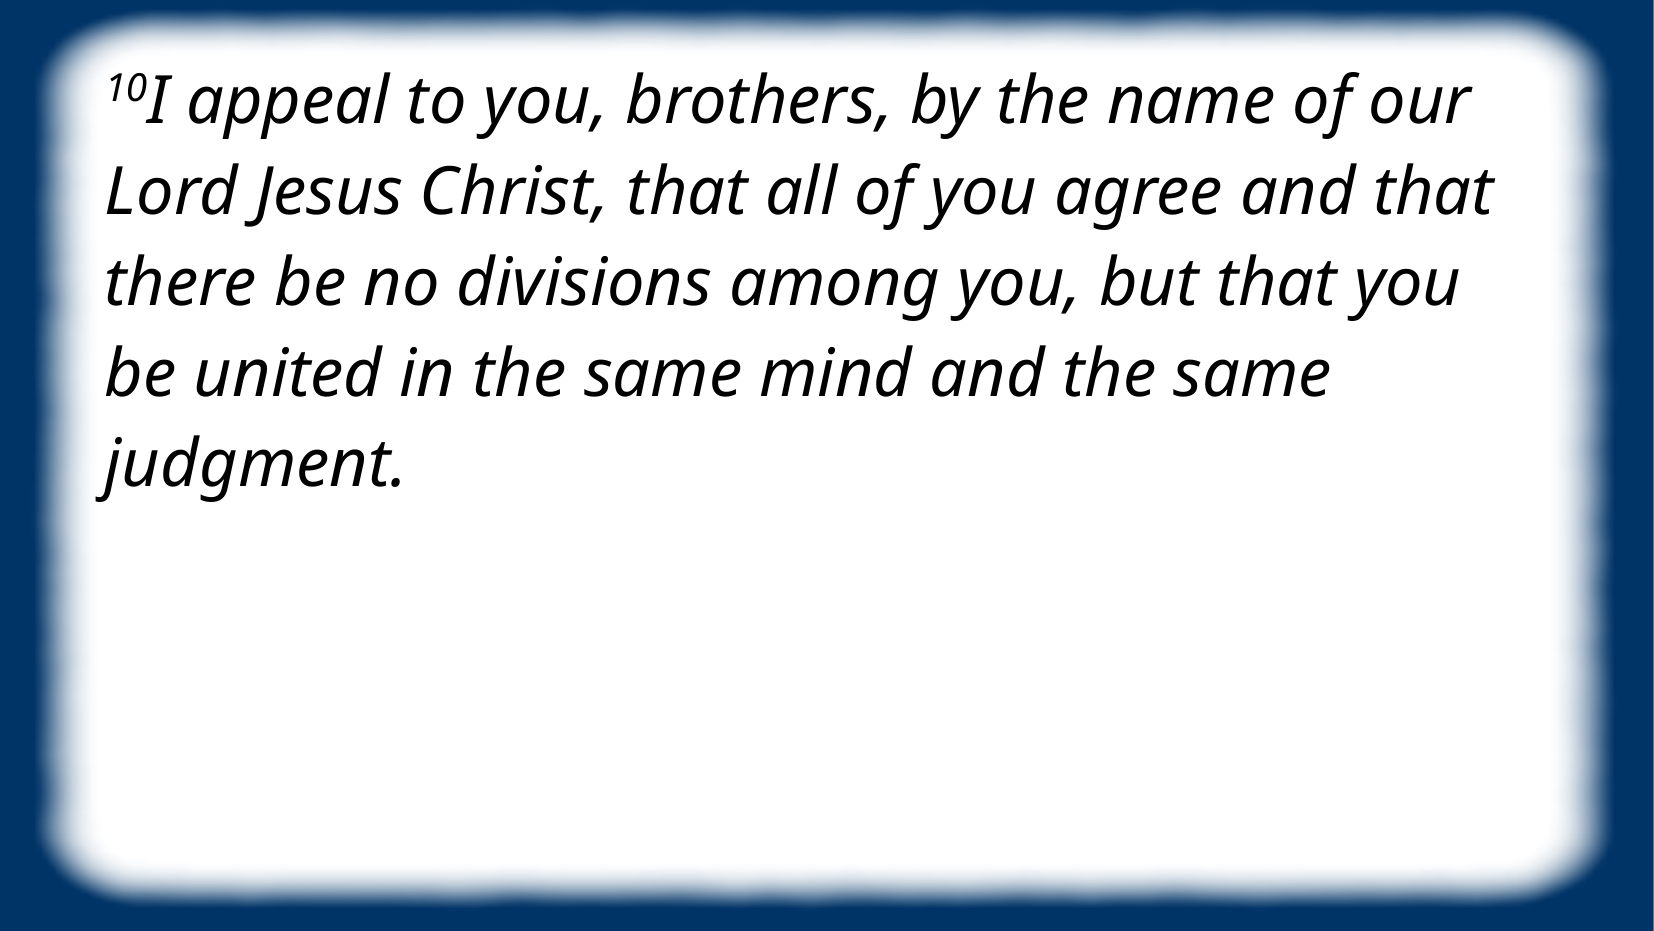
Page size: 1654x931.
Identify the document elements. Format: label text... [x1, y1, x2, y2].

text_box 10I appeal to you, brothers, by the name of our Lord Jesus Christ, that all of you agree and that there be no divisions among you, but that you be united in the same mind and the same judgment. [90, 45, 1561, 504]
picture [0, 0, 1654, 931]
